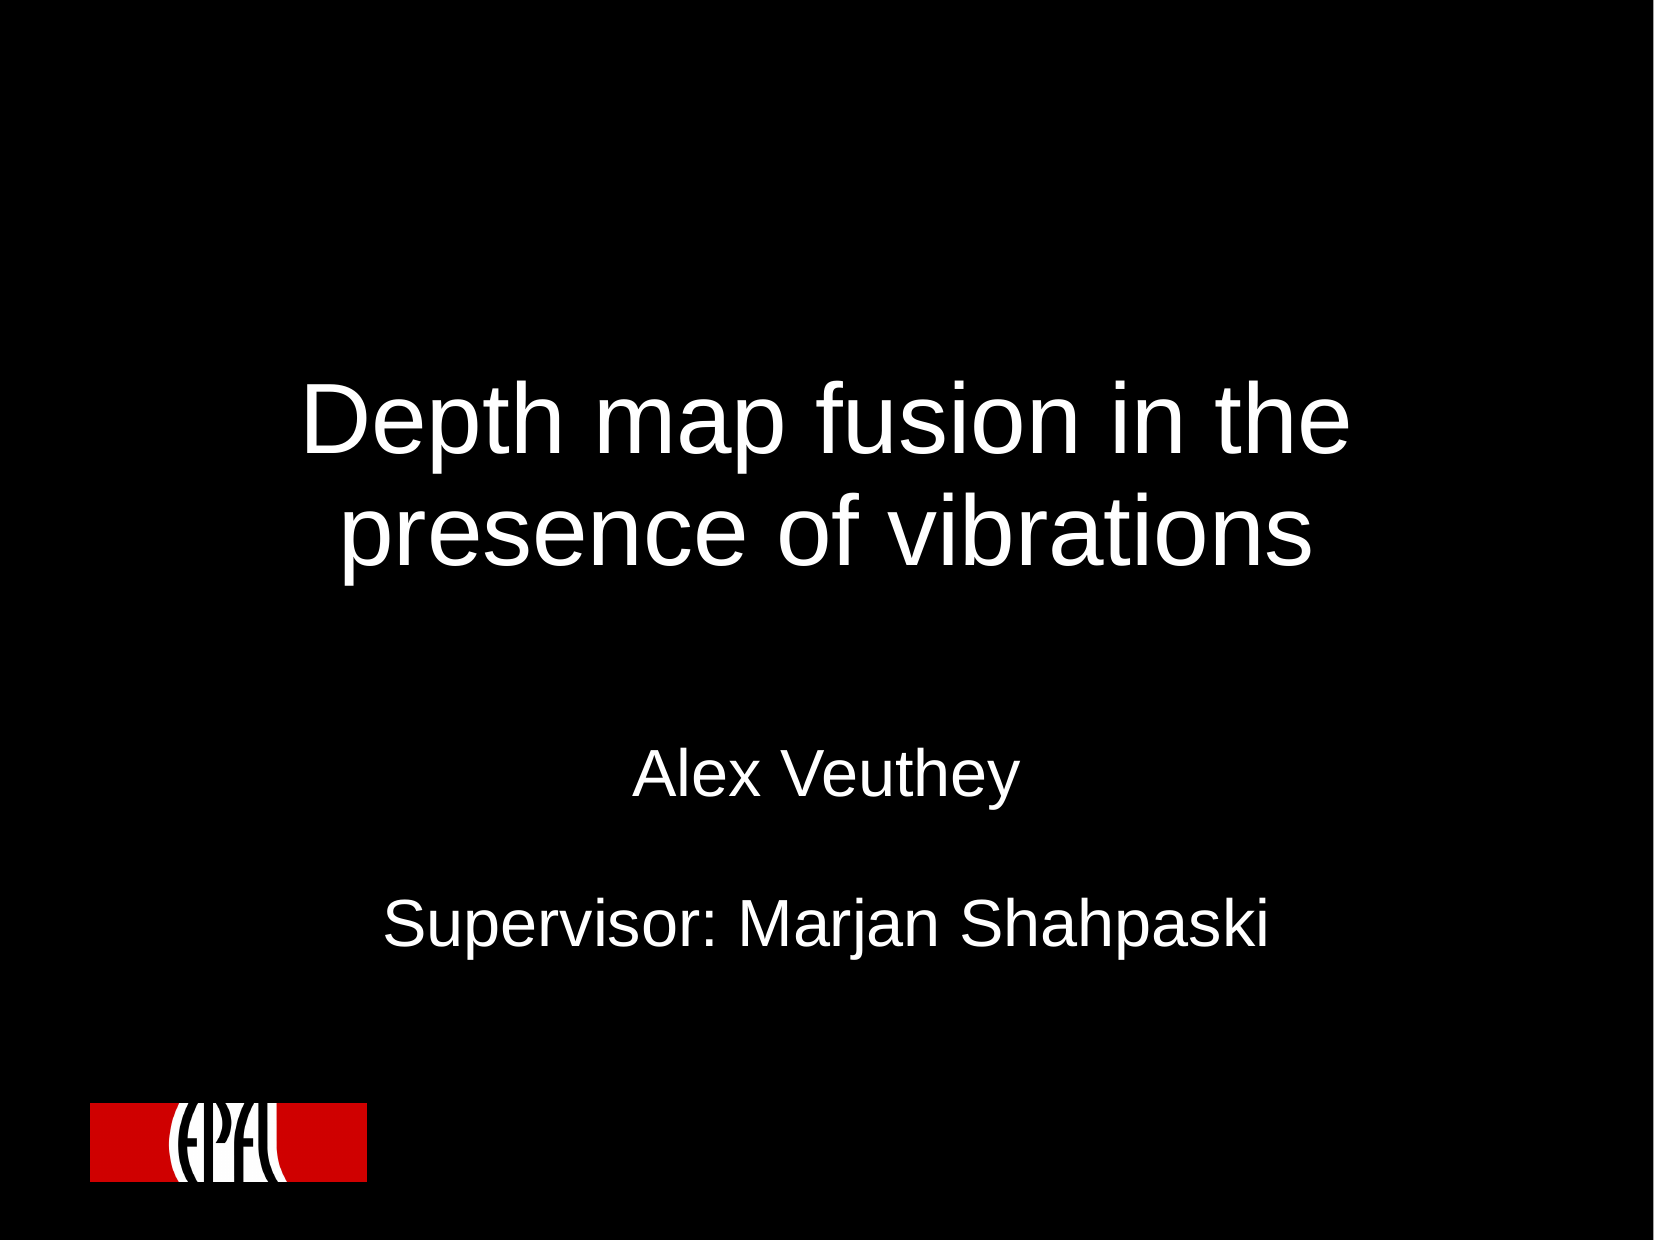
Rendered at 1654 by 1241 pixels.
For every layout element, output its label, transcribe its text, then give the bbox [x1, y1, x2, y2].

picture [90, 1103, 367, 1182]
subtitle Depth map fusion in the presence of vibrations Alex Veuthey Supervisor: Marjan Shahpaski [82, 290, 1571, 1109]
